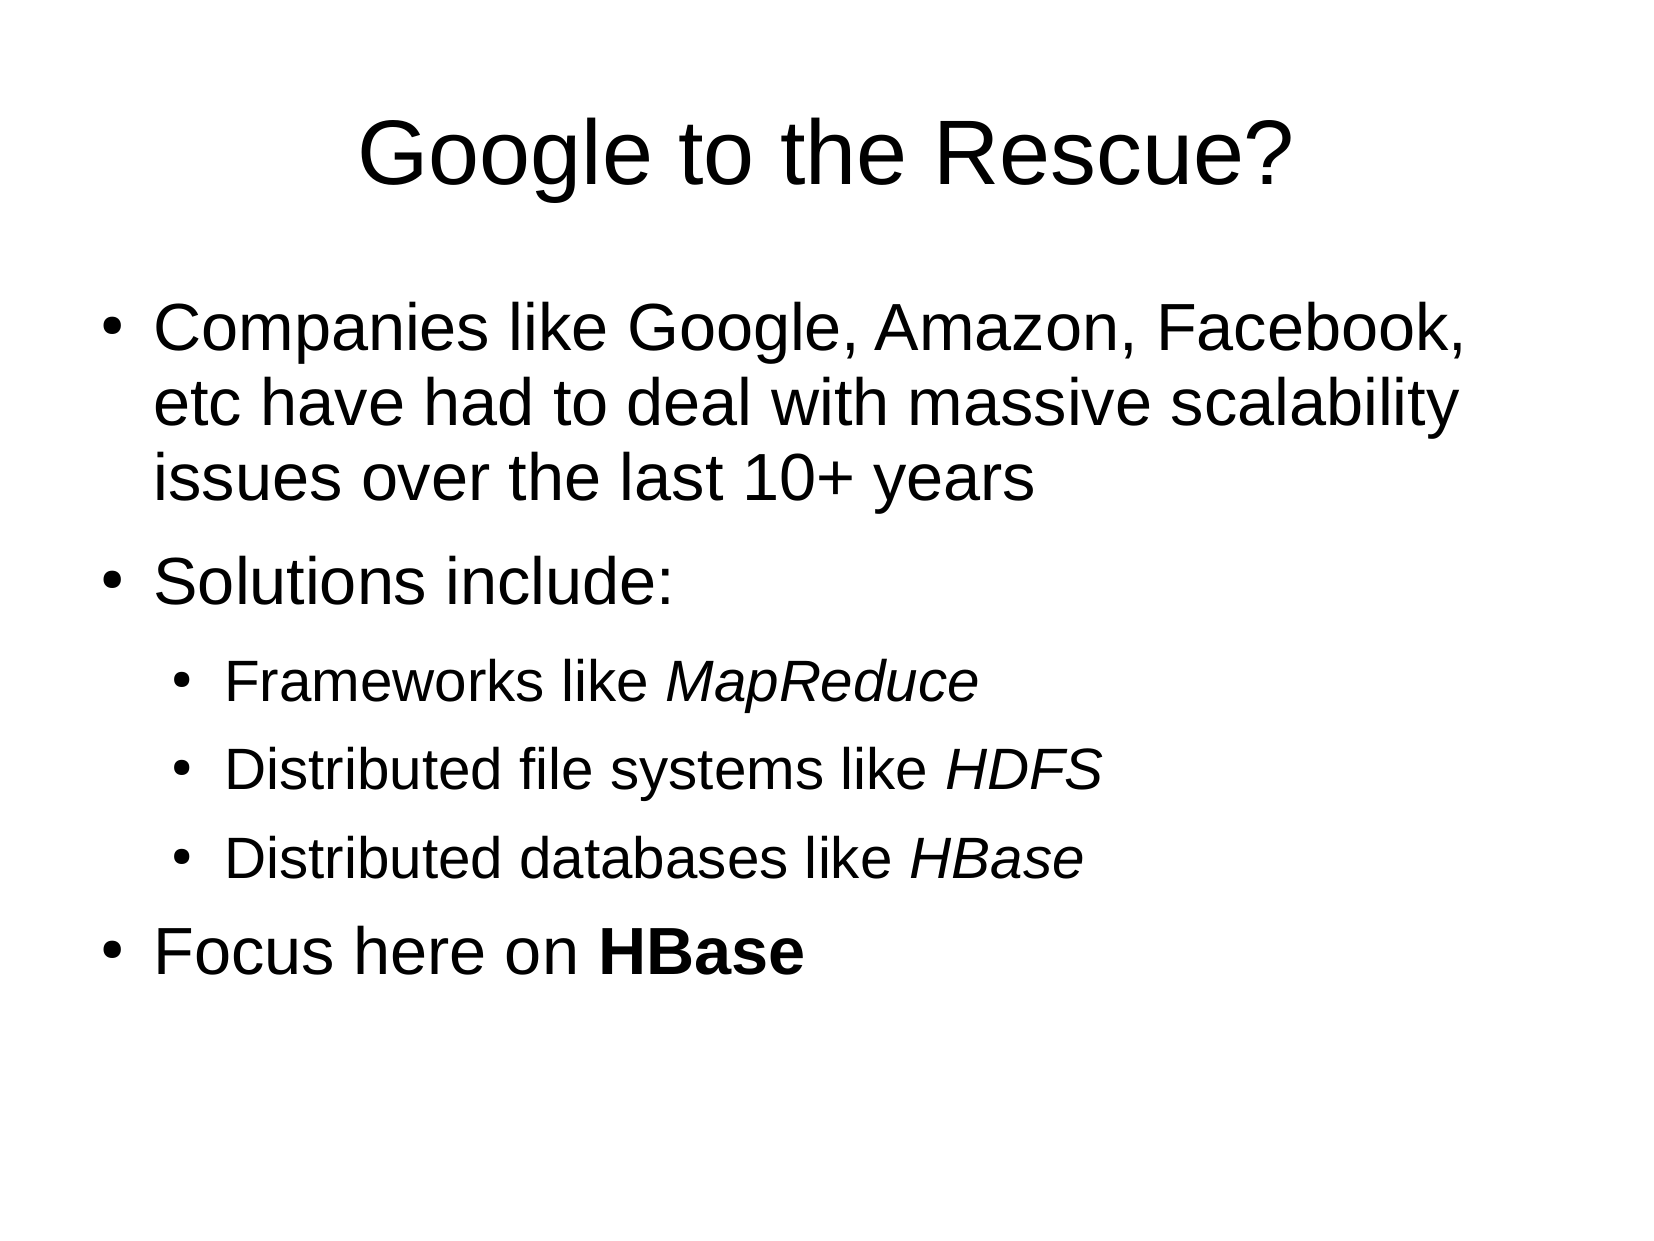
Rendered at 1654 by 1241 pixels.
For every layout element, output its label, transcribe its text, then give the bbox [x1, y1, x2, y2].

list Companies like Google, Amazon, Facebook, etc have had to deal with massive scalability issues over the last 10+ years Solutions include: Frameworks like MapReduce Distributed file systems like HDFS Distributed databases like HBase Focus here on HBase [82, 290, 1571, 1109]
title Google to the Rescue? [82, 56, 1571, 250]
